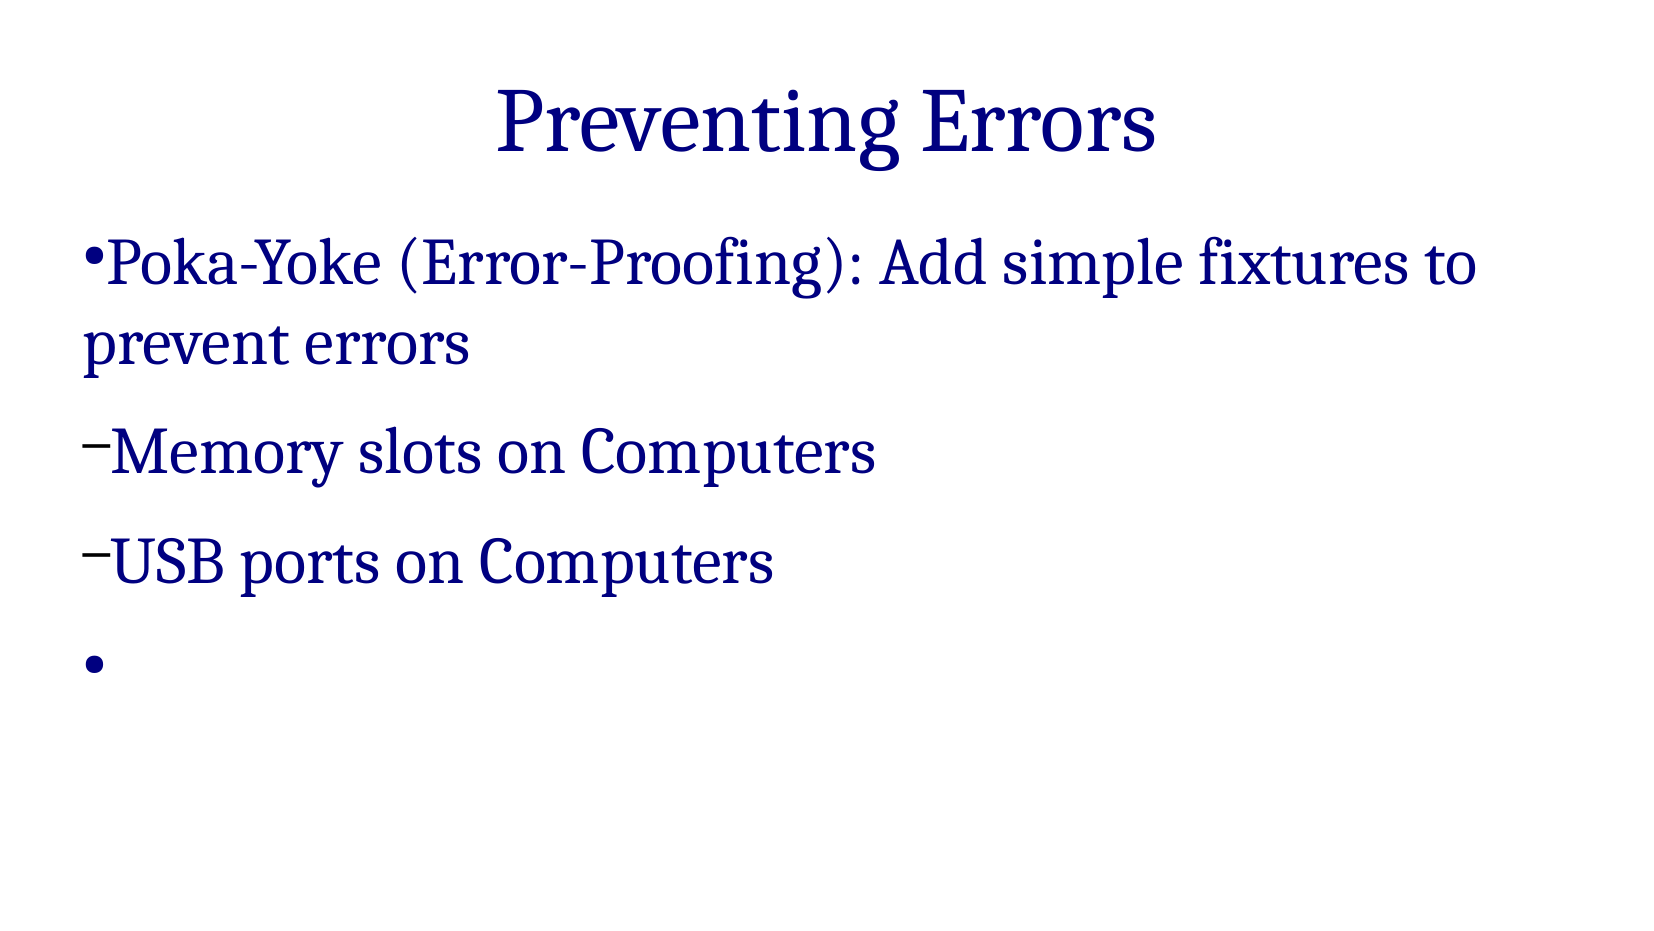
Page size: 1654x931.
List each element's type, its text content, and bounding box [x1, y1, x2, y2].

title Preventing Errors [82, 37, 1571, 193]
list Poka-Yoke (Error-Proofing): Add simple fixtures to prevent errors Memory slots on Computers USB ports on Computers [82, 217, 1571, 758]
